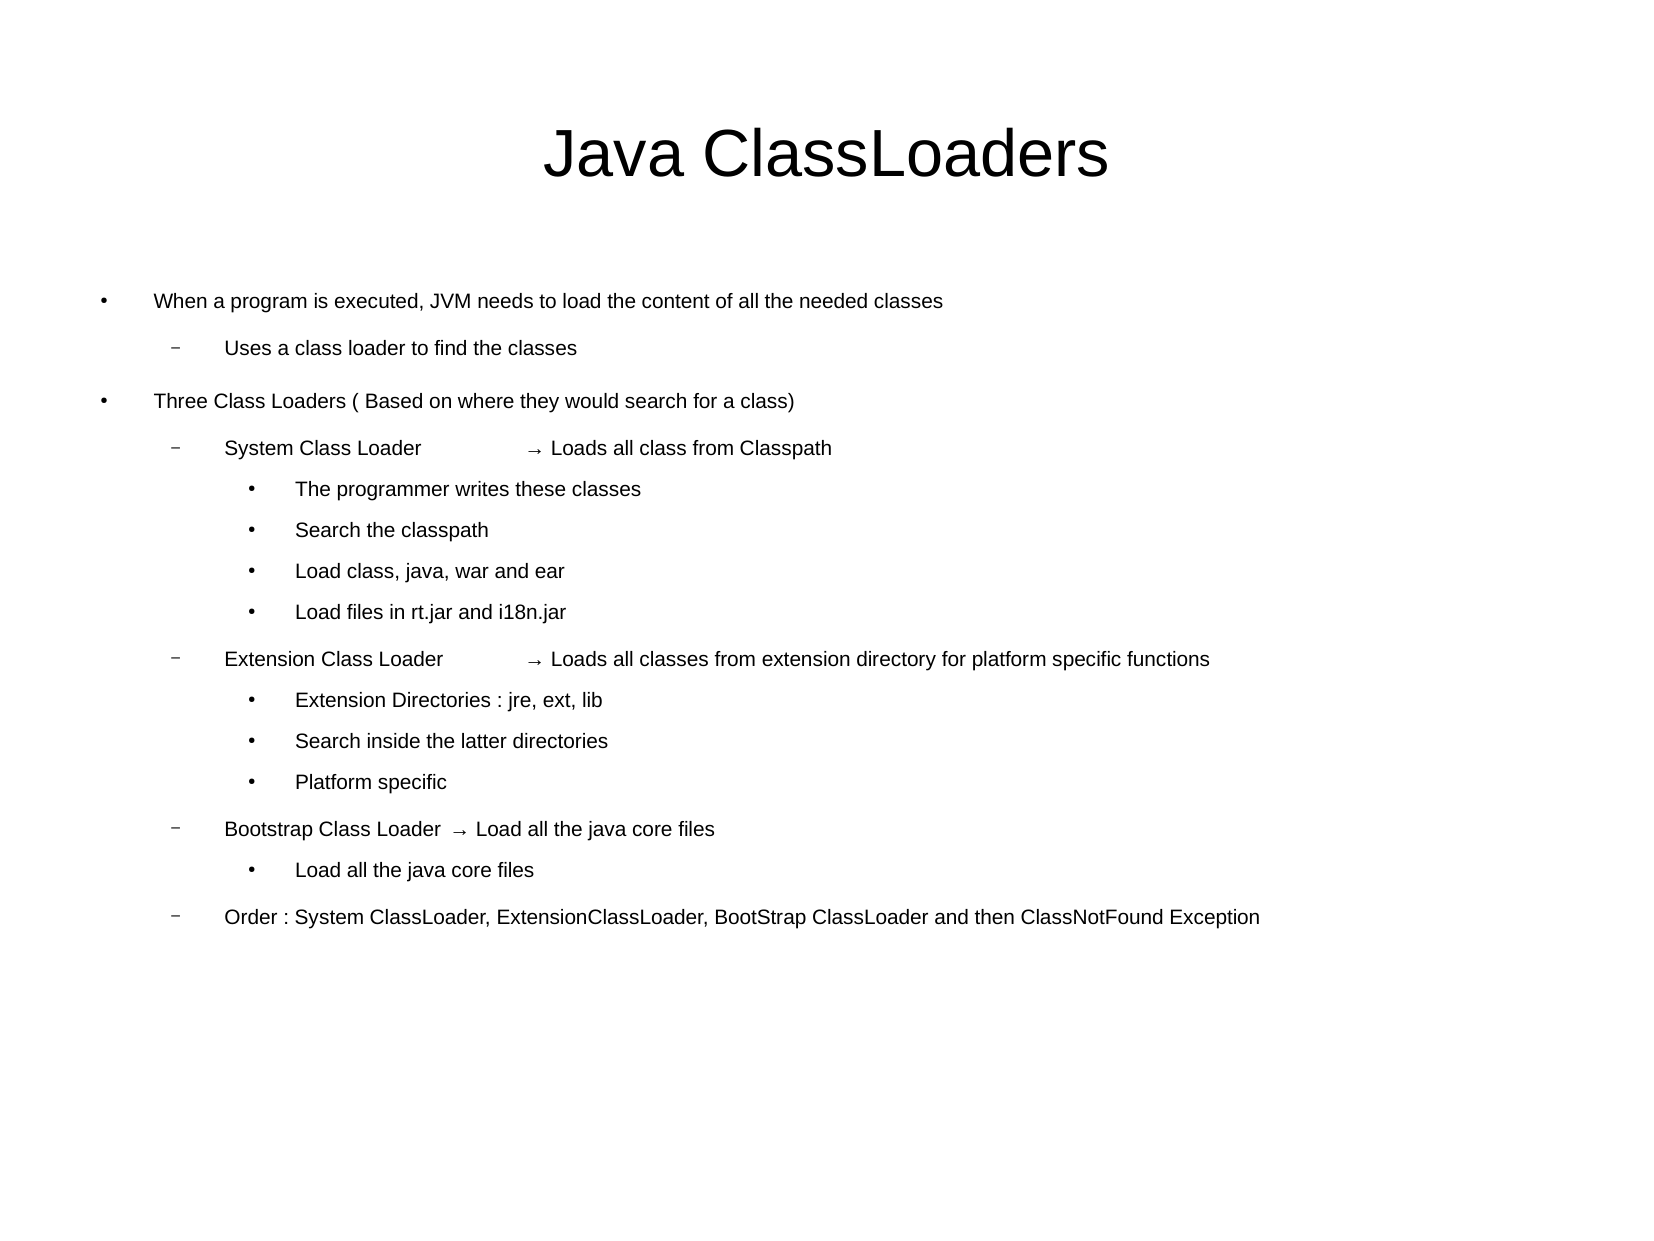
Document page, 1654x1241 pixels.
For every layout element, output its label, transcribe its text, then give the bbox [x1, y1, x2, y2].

list When a program is executed, JVM needs to load the content of all the needed classes Uses a class loader to find the classes Three Class Loaders ( Based on where they would search for a class) System Class Loader → Loads all class from Classpath The programmer writes these classes Search the classpath Load class, java, war and ear Load files in rt.jar and i18n.jar Extension Class Loader → Loads all classes from extension directory for platform specific functions Extension Directories : jre, ext, lib Search inside the latter directories Platform specific Bootstrap Class Loader → Load all the java core files Load all the java core files Order : System ClassLoader, ExtensionClassLoader, BootStrap ClassLoader and then ClassNotFound Exception [82, 290, 1571, 1010]
title Java ClassLoaders [82, 49, 1571, 257]
